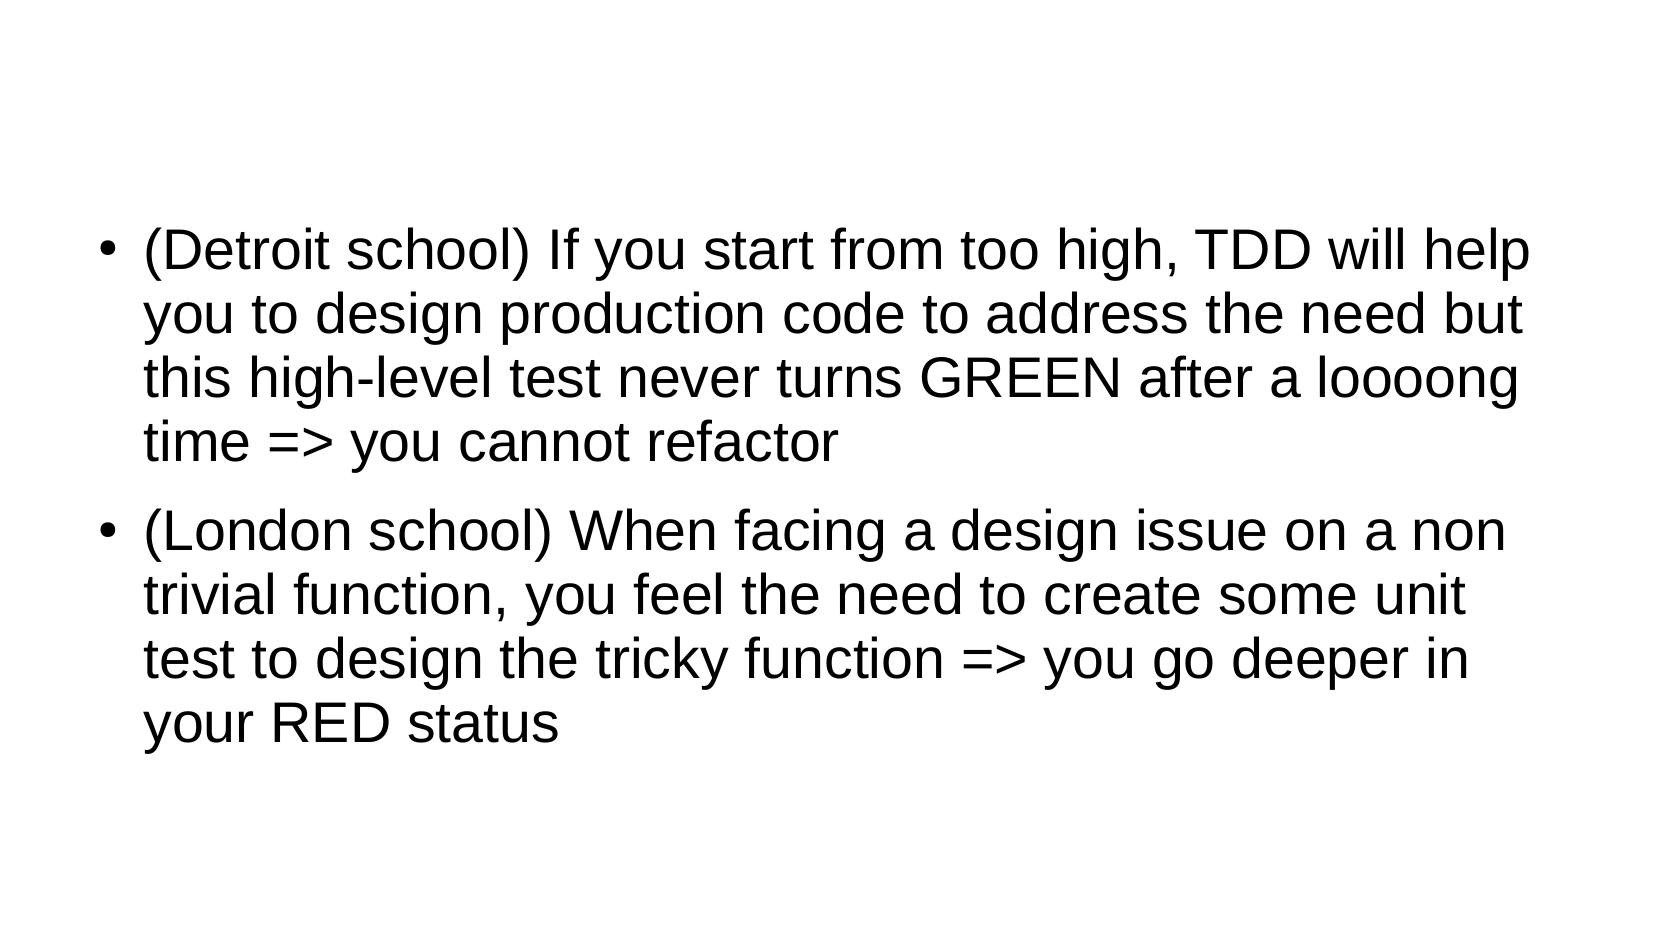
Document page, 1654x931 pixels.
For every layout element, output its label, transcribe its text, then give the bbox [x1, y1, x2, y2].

list (Detroit school) If you start from too high, TDD will help you to design production code to address the need but this high-level test never turns GREEN after a loooong time => you cannot refactor (London school) When facing a design issue on a non trivial function, you feel the need to create some unit test to design the tricky function => you go deeper in your RED status [82, 217, 1571, 758]
